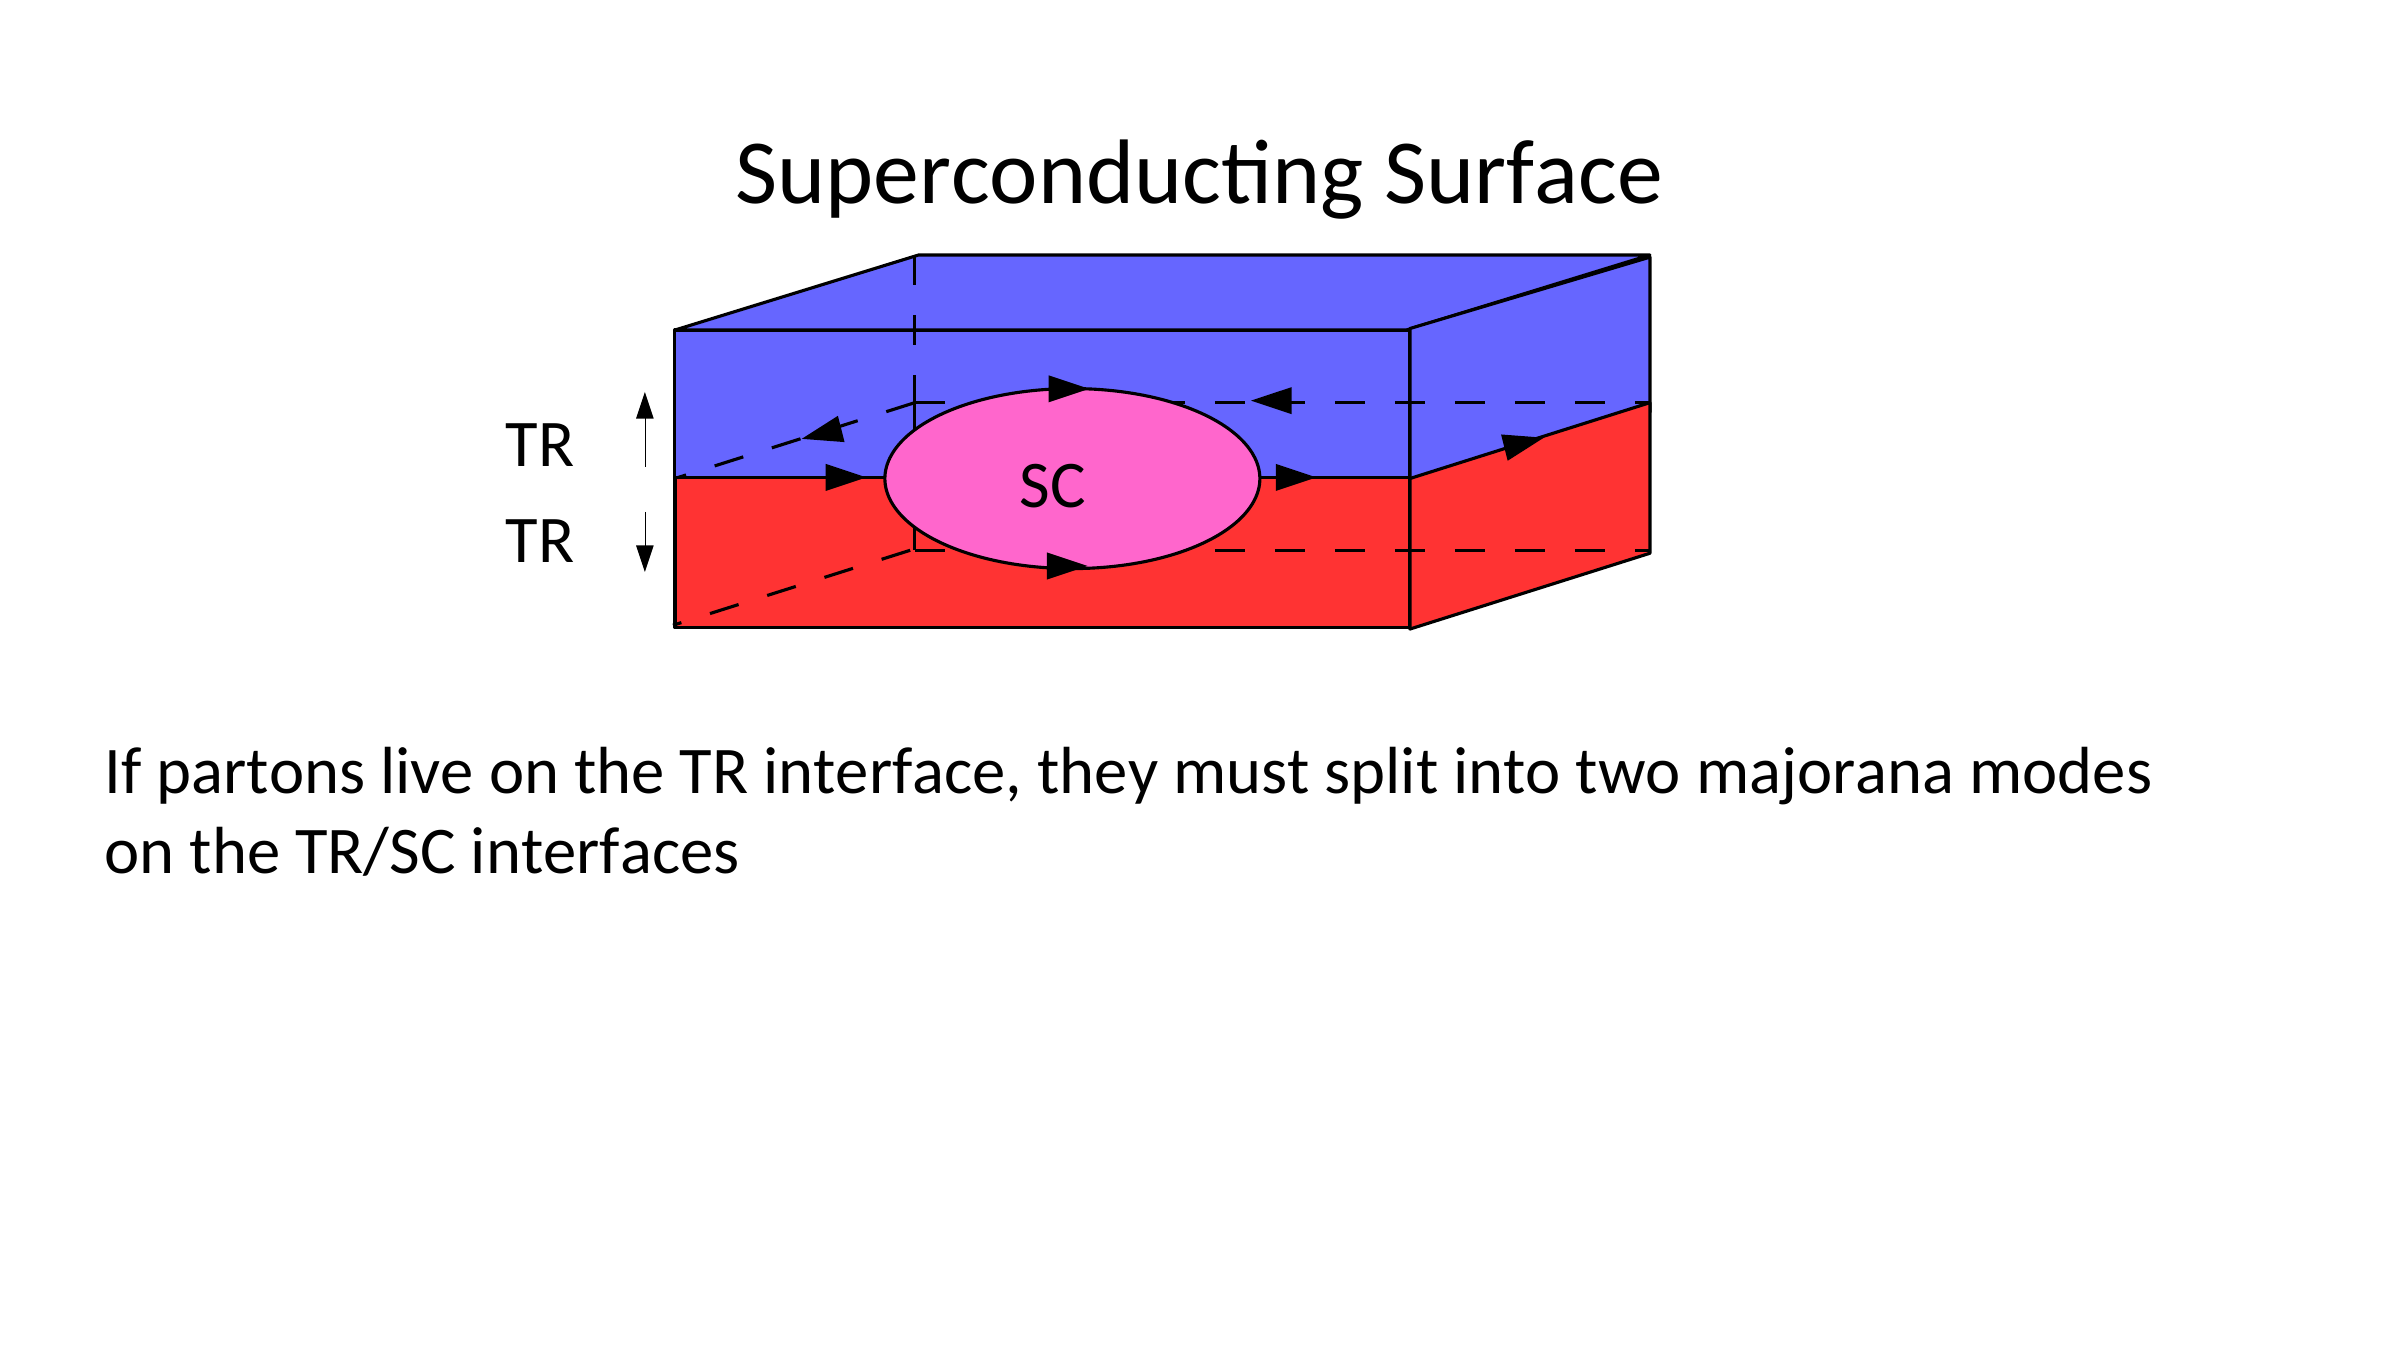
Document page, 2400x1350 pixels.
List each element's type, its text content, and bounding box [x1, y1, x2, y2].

list TR TR [434, 391, 825, 720]
text_box SC [1004, 433, 1485, 529]
text_box If partons live on the TR interface, they must split into two majorana modes on the TR/SC interfaces [90, 720, 2221, 895]
text_box [674, 254, 1651, 630]
title Superconducting Surface [120, 46, 2280, 287]
